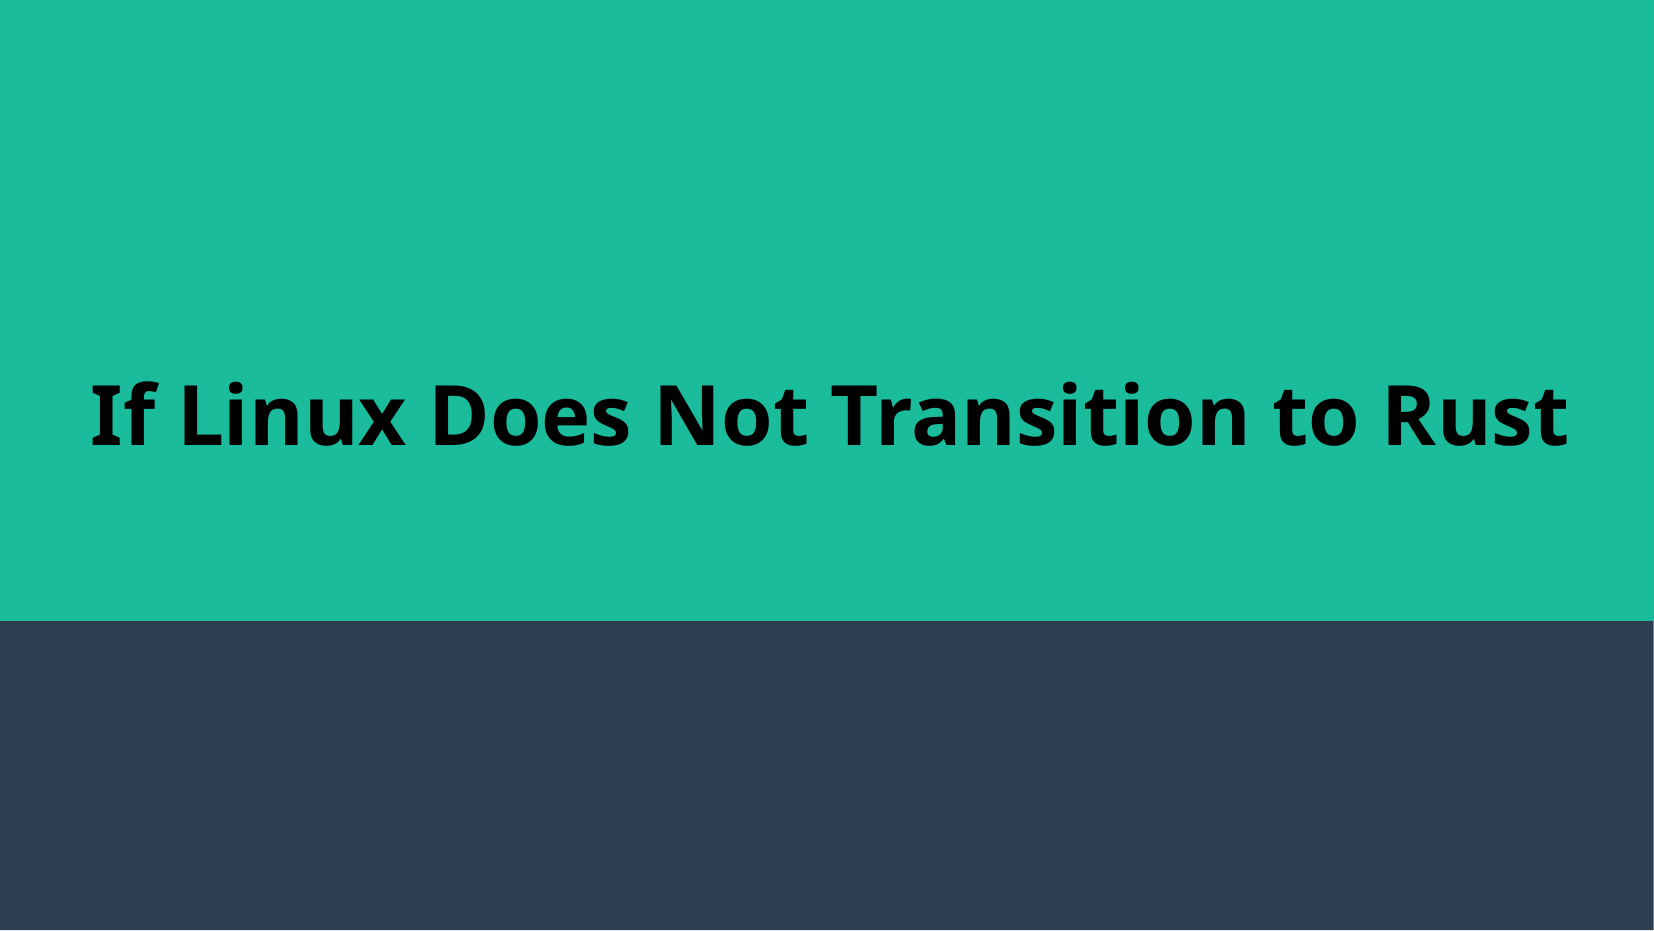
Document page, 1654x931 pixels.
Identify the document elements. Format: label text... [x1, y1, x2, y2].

title If Linux Does Not Transition to Rust [63, 300, 1599, 419]
